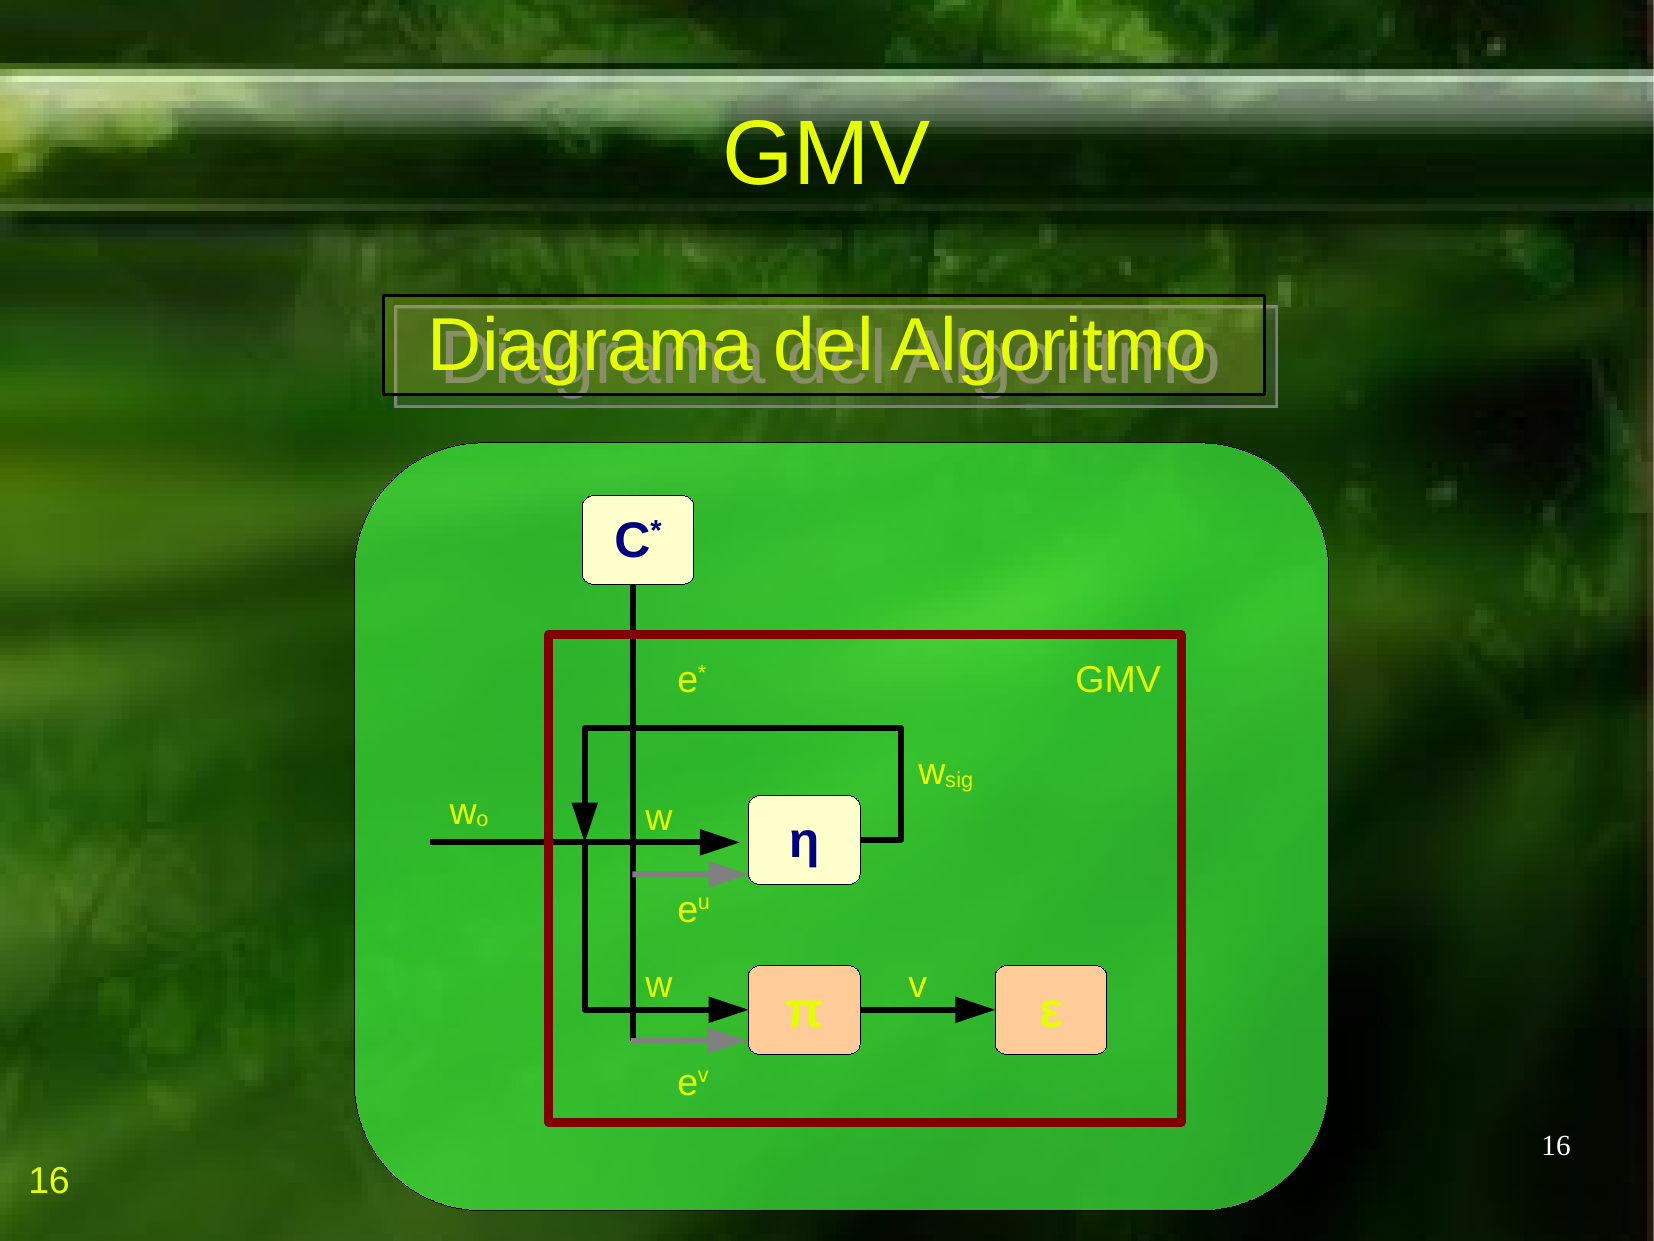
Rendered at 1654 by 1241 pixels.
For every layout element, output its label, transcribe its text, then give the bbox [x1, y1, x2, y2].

text_box e* [662, 651, 722, 710]
text_box w [630, 955, 688, 1013]
text_box η [748, 795, 861, 885]
text_box C* [582, 495, 694, 585]
text_box wsig [903, 743, 988, 813]
text_box eu [662, 881, 725, 940]
text_box Diagrama del Algoritmo [383, 295, 1265, 395]
text_box [354, 442, 1329, 1211]
text_box w [630, 788, 688, 846]
picture [0, 0, 1654, 1241]
text_box π [748, 965, 861, 1055]
text_box v [893, 955, 942, 1013]
text_box ev [662, 1054, 724, 1113]
text_box wo [434, 782, 504, 852]
text_box <número> [13, 1151, 214, 1222]
text_box GMV [1060, 651, 1176, 709]
text_box ε [995, 965, 1107, 1055]
title GMV [82, 56, 1571, 250]
